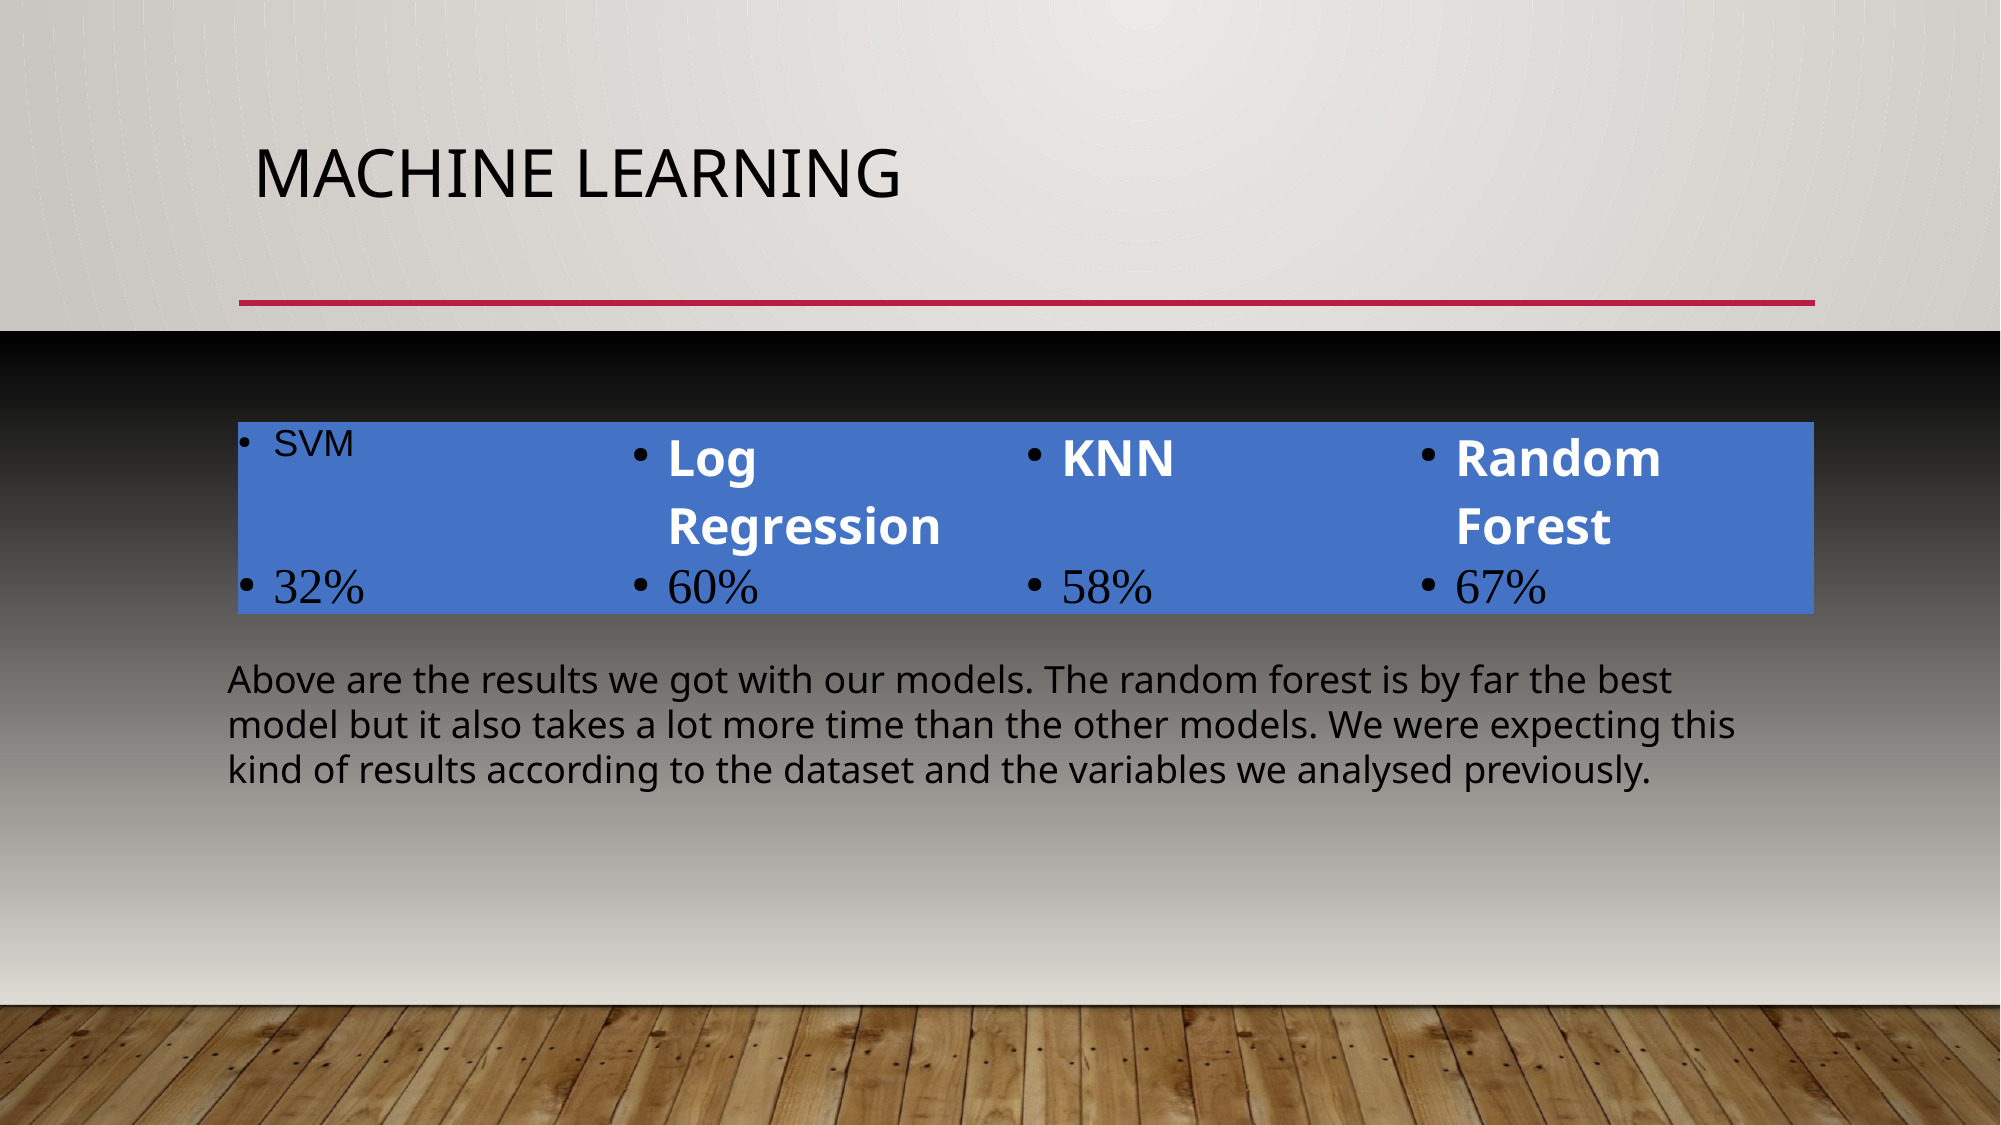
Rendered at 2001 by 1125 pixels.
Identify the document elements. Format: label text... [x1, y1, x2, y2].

table_cell 67% [1420, 559, 1814, 614]
text_box Above are the results we got with our models. The random forest is by far the best model but it also takes a lot more time than the other models. We were expecting this kind of results according to the dataset and the variables we analysed previously. [212, 648, 1788, 800]
table_header SVM [238, 422, 632, 559]
table_cell 32% [238, 559, 632, 614]
table_header KNN [1026, 422, 1420, 559]
title Machine learning [238, 131, 1814, 305]
table_cell 60% [632, 559, 1026, 614]
table_header Log Regression [632, 422, 1026, 559]
table_cell 58% [1026, 559, 1420, 614]
table_header Random Forest [1420, 422, 1814, 559]
